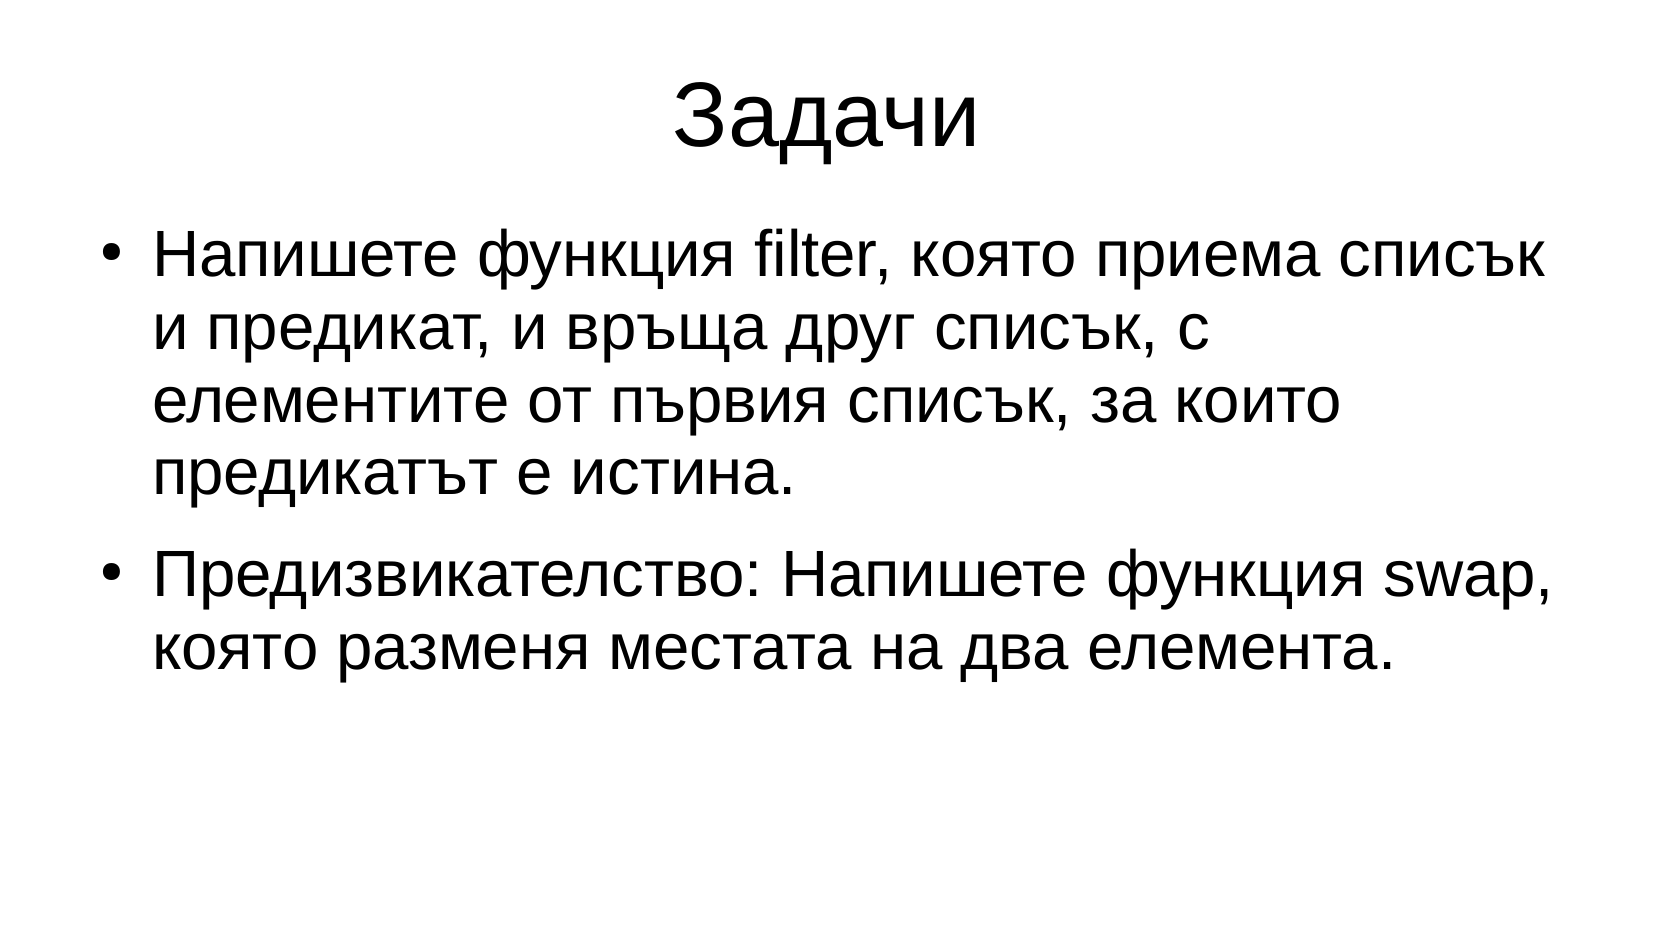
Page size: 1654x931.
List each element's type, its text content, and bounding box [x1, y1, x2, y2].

list Напишете функция filter, която приема списък и предикат, и връща друг списък, с елементите от първия списък, за които предикатът е истина. Предизвикателство: Напишете функция swap, която разменя местата на два елемента. [82, 217, 1571, 758]
title Задачи [82, 37, 1571, 193]
